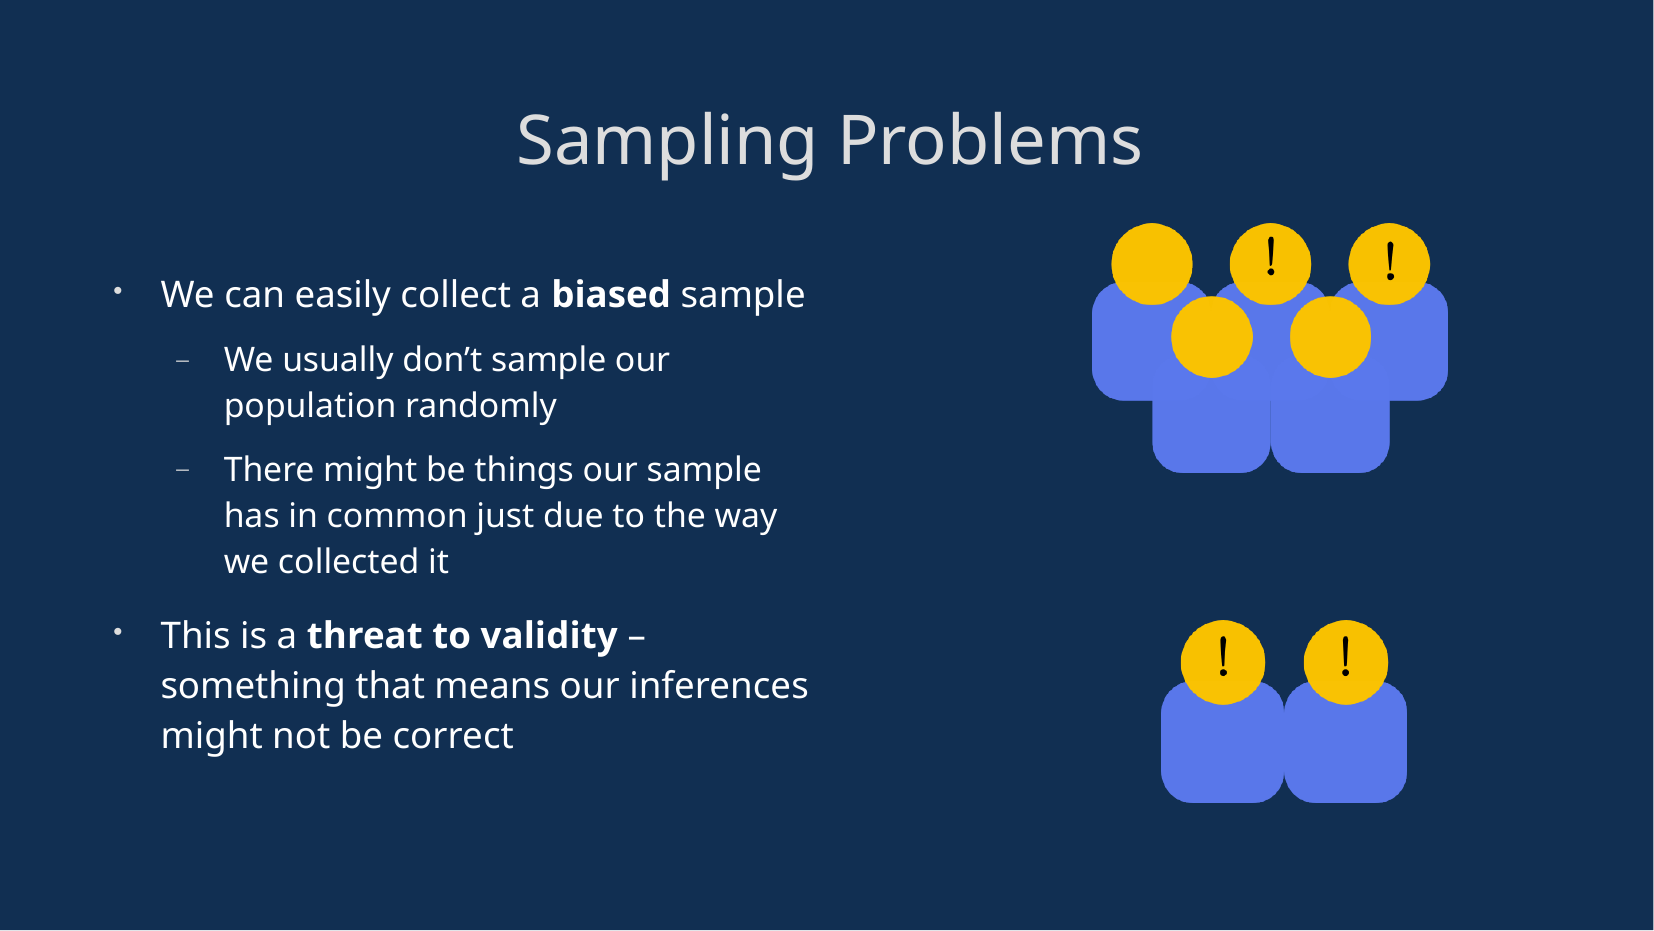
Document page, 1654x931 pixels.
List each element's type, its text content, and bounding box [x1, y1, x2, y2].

list We can easily collect a biased sample We usually don’t sample our population randomly There might be things our sample has in common just due to the way we collected it This is a threat to validity – something that means our inferences might not be correct [97, 268, 813, 806]
title Sampling Problems [97, 56, 1563, 220]
picture [1092, 223, 1448, 473]
picture [1161, 620, 1407, 803]
